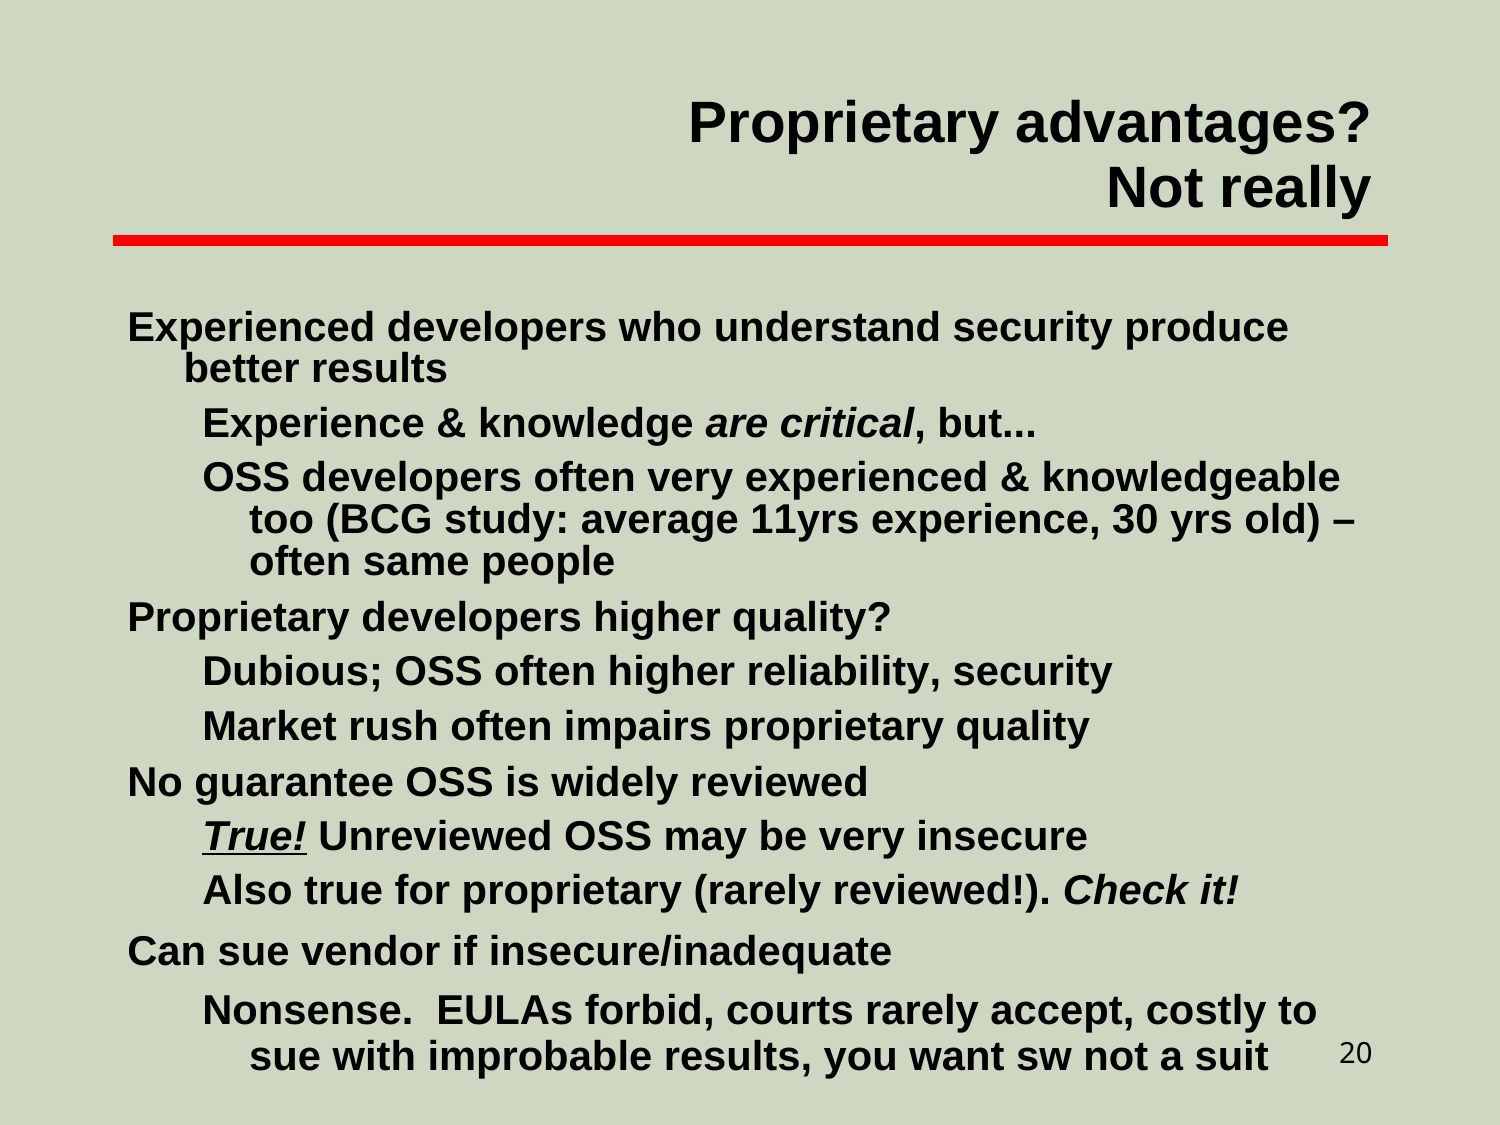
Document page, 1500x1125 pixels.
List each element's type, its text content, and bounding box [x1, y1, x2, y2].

title Proprietary advantages? Not really [337, 81, 1388, 228]
list Experienced developers who understand security produce better results Experience & knowledge are critical, but... OSS developers often very experienced & knowledgeable too (BCG study: average 11yrs experience, 30 yrs old) – often same people Proprietary developers higher quality? Dubious; OSS often higher reliability, security Market rush often impairs proprietary quality No guarantee OSS is widely reviewed True! Unreviewed OSS may be very insecure Also true for proprietary (rarely reviewed!). Check it! Can sue vendor if insecure/inadequate Nonsense. EULAs forbid, courts rarely accept, costly to sue with improbable results, you want sw not a suit [112, 299, 1388, 1092]
